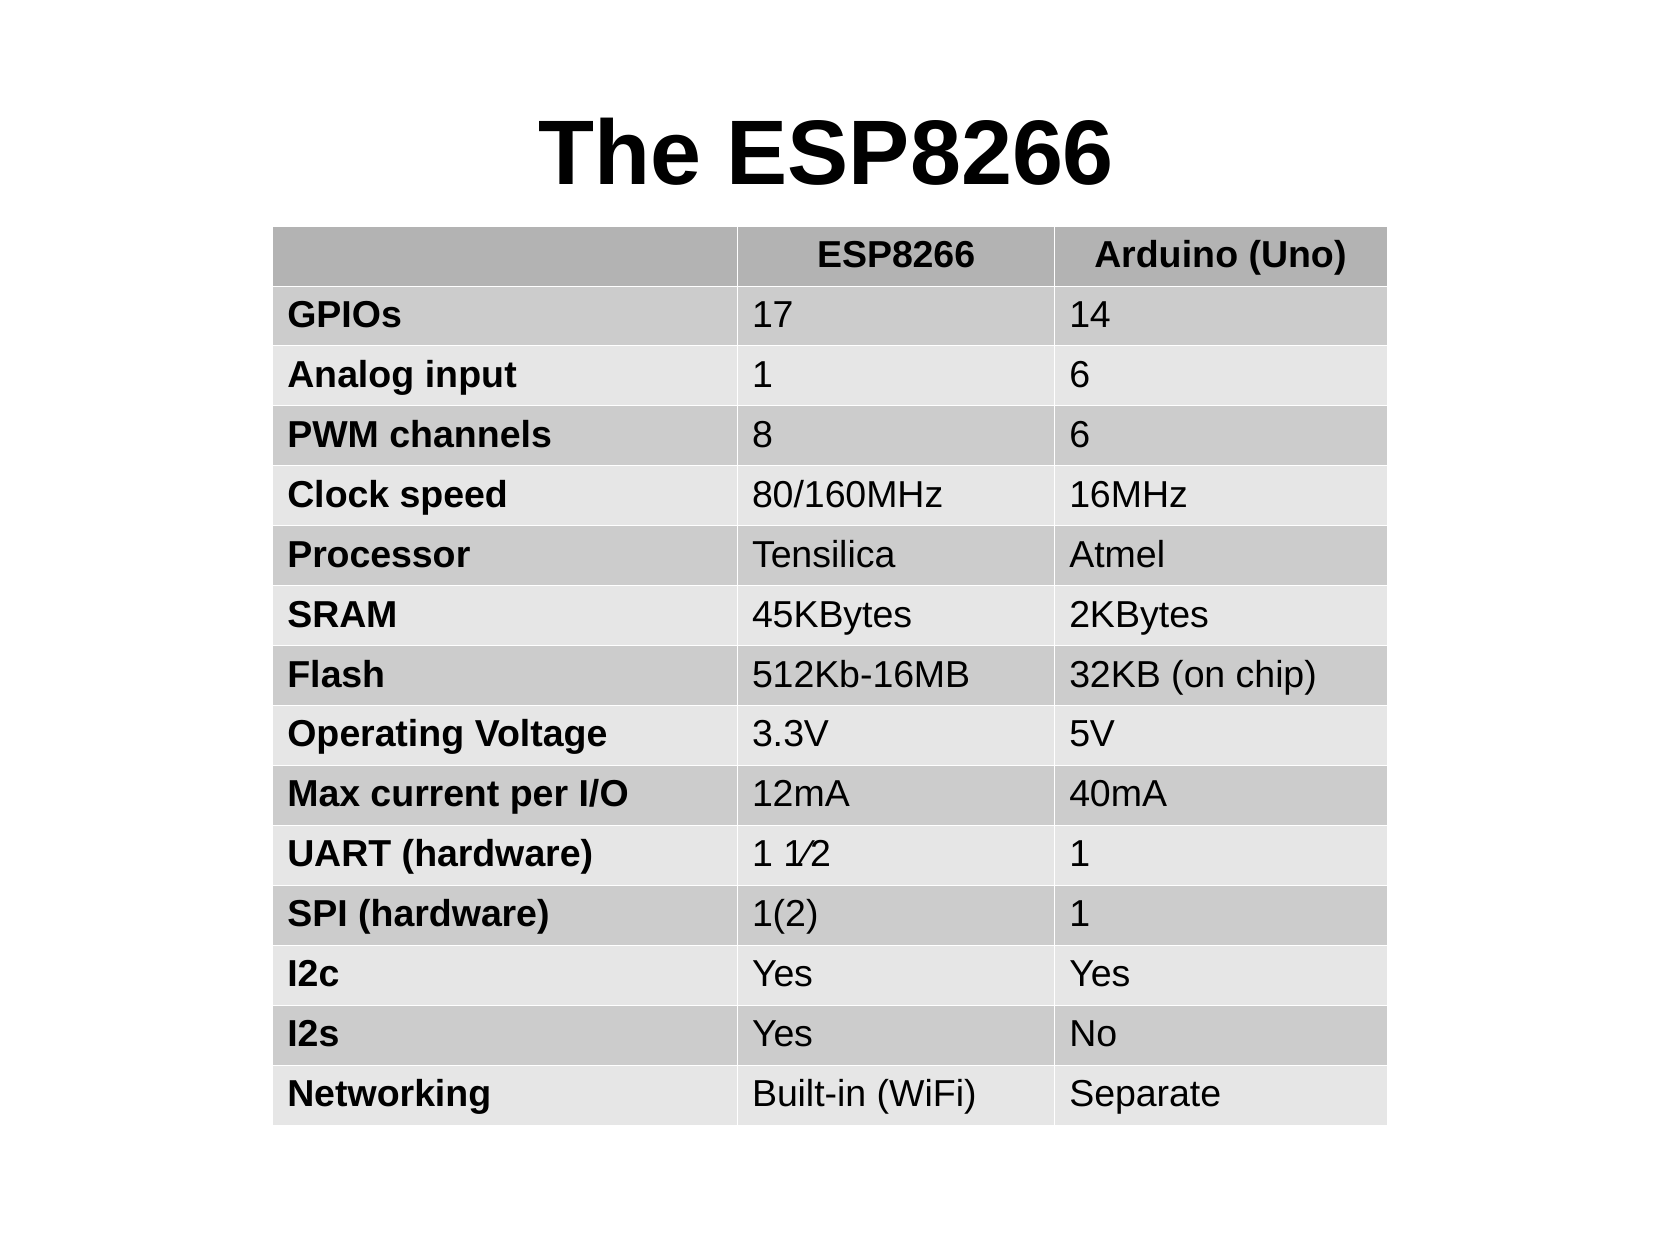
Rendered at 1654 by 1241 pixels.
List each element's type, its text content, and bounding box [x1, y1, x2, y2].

table_header ESP8266 [738, 227, 1054, 286]
table_cell No [1055, 1006, 1387, 1065]
table_cell Atmel [1055, 526, 1387, 585]
table_cell I2s [273, 1006, 737, 1065]
table_header [273, 227, 737, 286]
table_cell 14 [1055, 287, 1387, 345]
table_cell PWM channels [273, 406, 737, 465]
table_cell Tensilica [738, 526, 1054, 585]
table_cell Yes [738, 946, 1054, 1005]
table_cell I2c [273, 946, 737, 1005]
table_cell SPI (hardware) [273, 886, 737, 945]
table_cell 512Kb-16MB [738, 646, 1054, 705]
table_cell GPIOs [273, 287, 737, 345]
table_cell Analog input [273, 346, 737, 405]
table_header Arduino (Uno) [1055, 227, 1387, 286]
table_cell Flash [273, 646, 737, 705]
table_cell Built-in (WiFi) [738, 1066, 1054, 1125]
table_cell Yes [738, 1006, 1054, 1065]
table_cell 3.3V [738, 706, 1054, 765]
table_cell SRAM [273, 586, 737, 645]
table_cell 1 [1055, 886, 1387, 945]
table_cell 32KB (on chip) [1055, 646, 1387, 705]
table_cell 8 [738, 406, 1054, 465]
table_cell 45KBytes [738, 586, 1054, 645]
table_cell 1 [1055, 826, 1387, 885]
table_cell Clock speed [273, 466, 737, 525]
table_cell UART (hardware) [273, 826, 737, 885]
table_cell Yes [1055, 946, 1387, 1005]
table_cell 6 [1055, 346, 1387, 405]
table_cell Processor [273, 526, 737, 585]
table_cell 1 [738, 346, 1054, 405]
table_cell 12mA [738, 766, 1054, 825]
title The ESP8266 [82, 49, 1571, 257]
table_cell 5V [1055, 706, 1387, 765]
table_cell 80/160MHz [738, 466, 1054, 525]
table_cell 16MHz [1055, 466, 1387, 525]
table_cell 1 1⁄2 [738, 826, 1054, 885]
table_cell Separate [1055, 1066, 1387, 1125]
table_cell Max current per I/O [273, 766, 737, 825]
table_cell Operating Voltage [273, 706, 737, 765]
table_cell Networking [273, 1066, 737, 1125]
table_cell 6 [1055, 406, 1387, 465]
table_cell 1(2) [738, 886, 1054, 945]
table_cell 2KBytes [1055, 586, 1387, 645]
table_cell 40mA [1055, 766, 1387, 825]
table_cell 17 [738, 287, 1054, 345]
